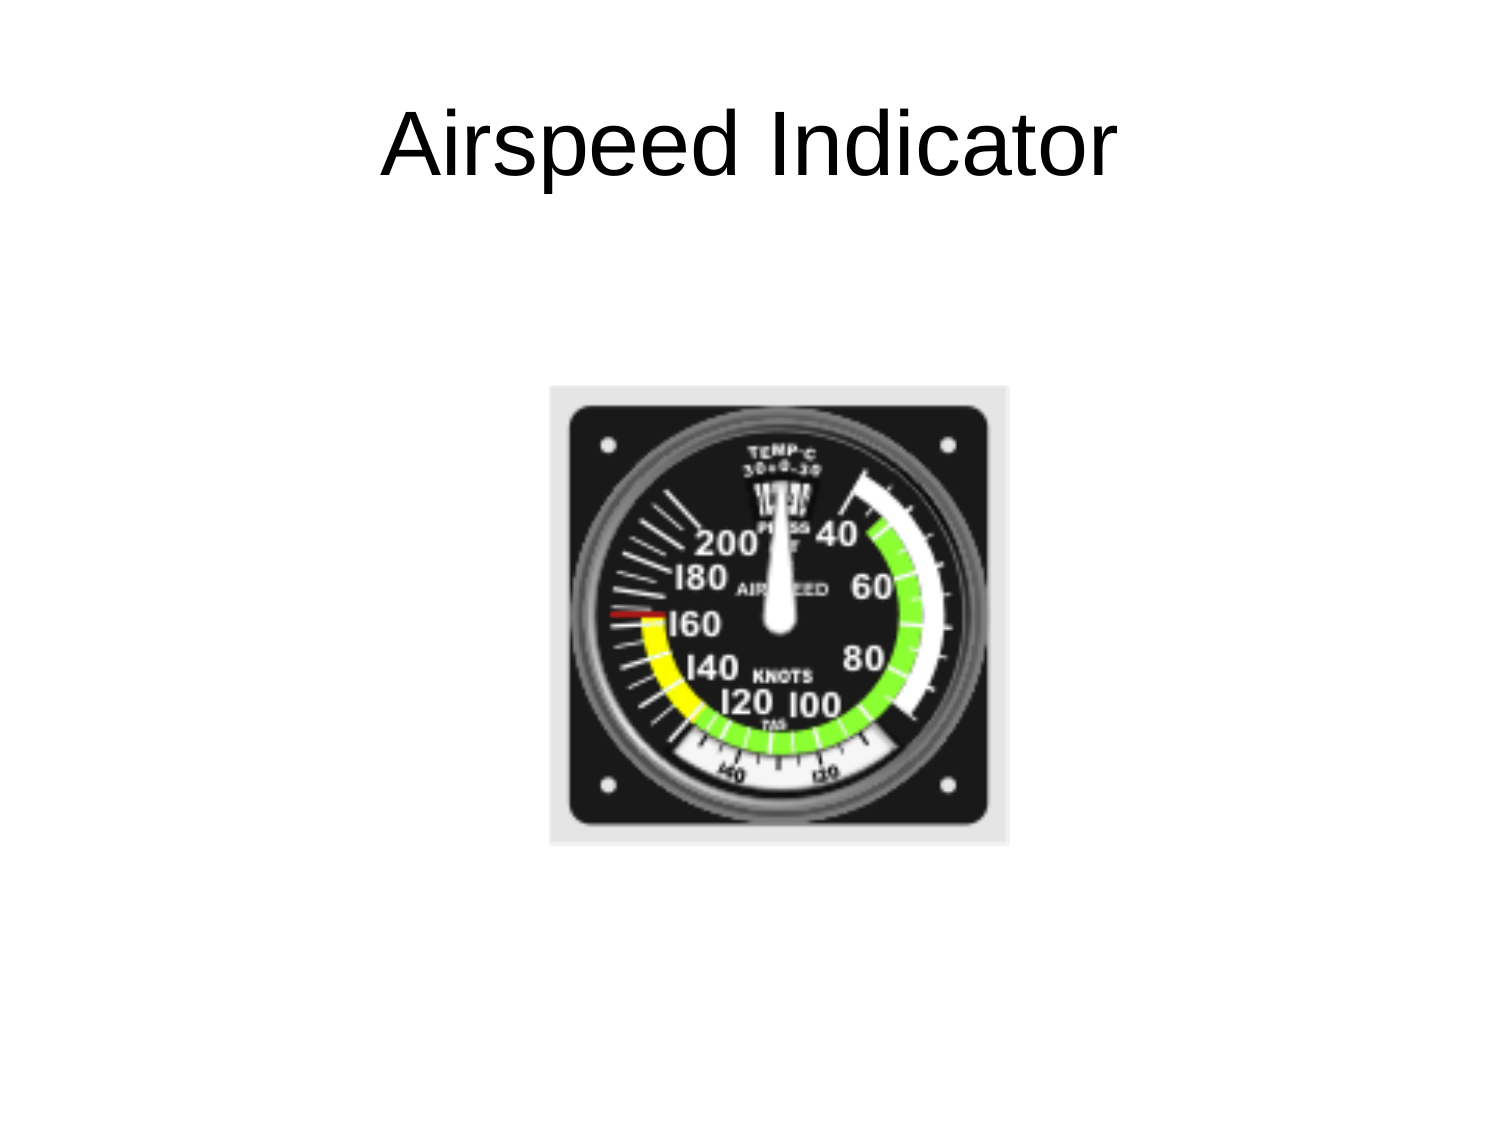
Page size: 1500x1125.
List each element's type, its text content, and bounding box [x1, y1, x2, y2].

title Airspeed Indicator [75, 45, 1426, 233]
text_box [549, 385, 1010, 846]
